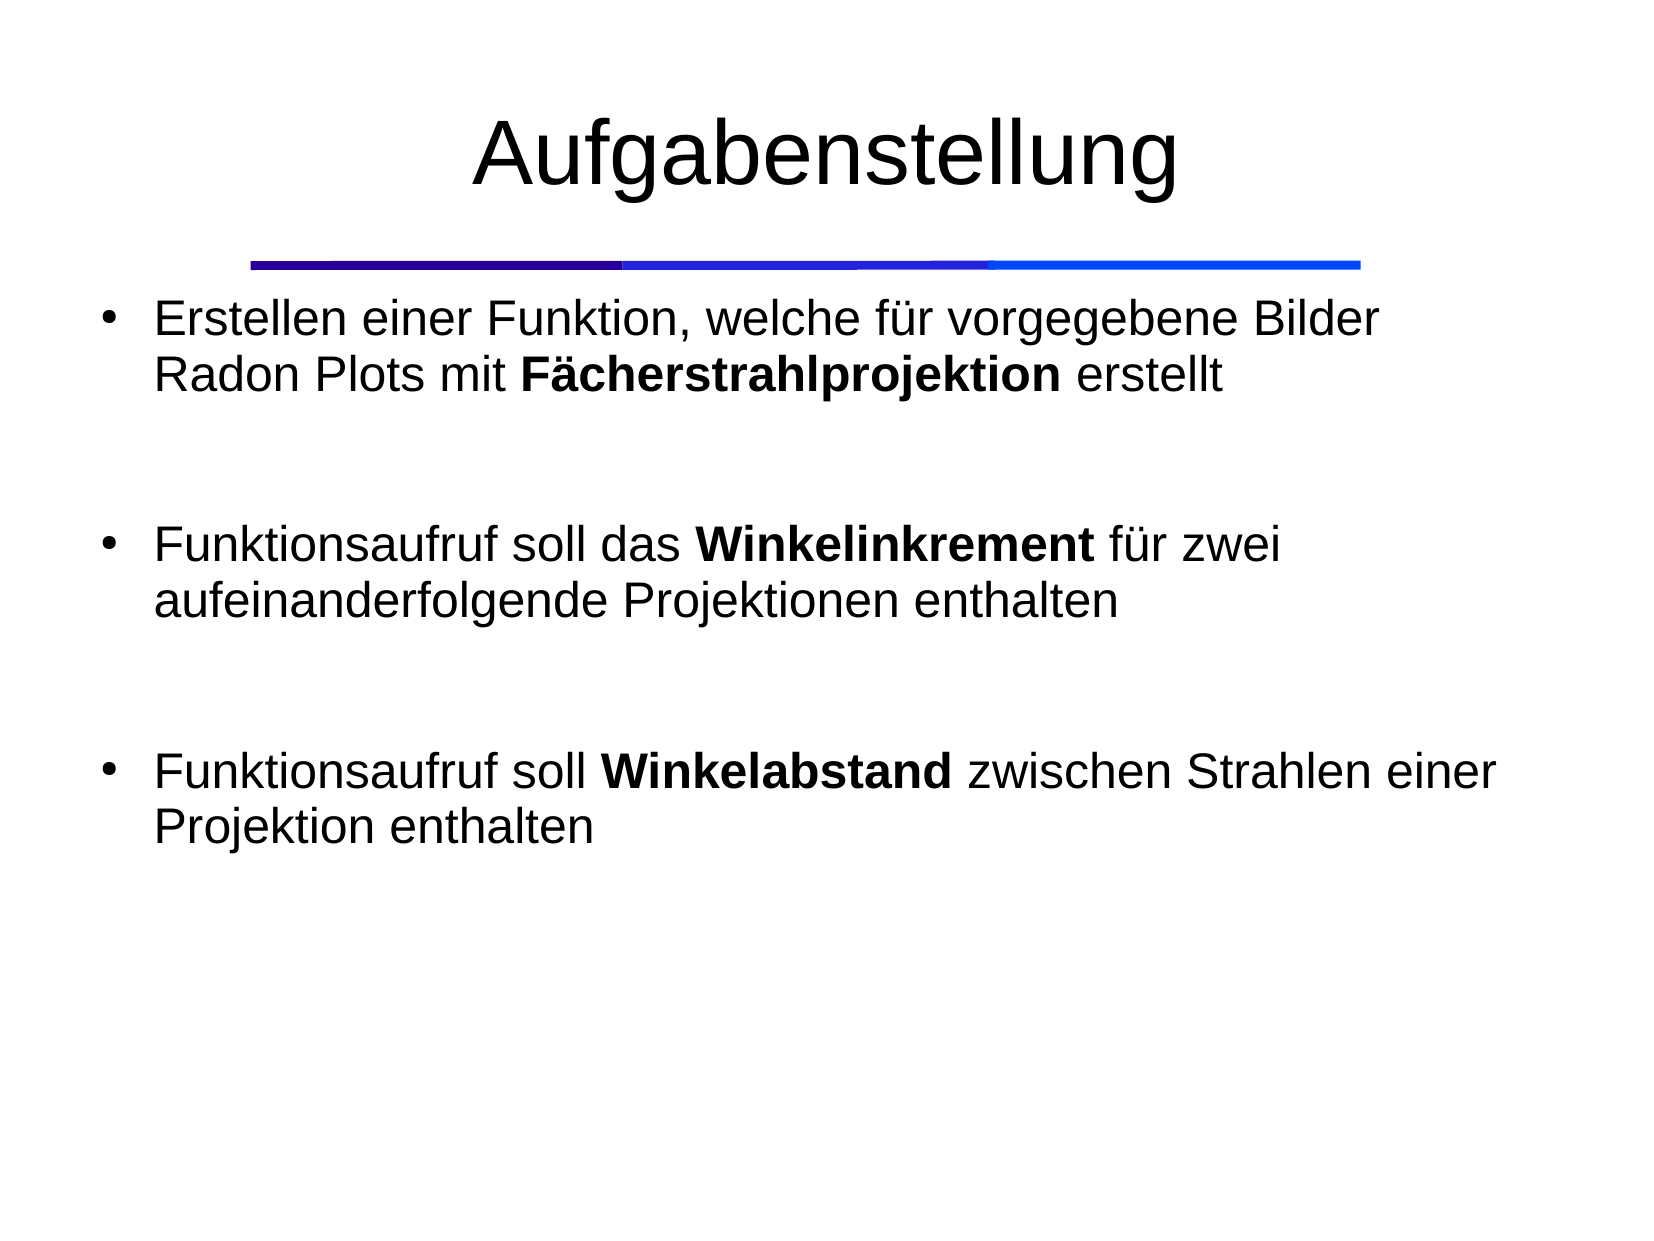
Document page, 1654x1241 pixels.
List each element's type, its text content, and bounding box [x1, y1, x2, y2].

list Erstellen einer Funktion, welche für vorgegebene Bilder Radon Plots mit Fächerstrahlprojektion erstellt Funktionsaufruf soll das Winkelinkrement für zwei aufeinanderfolgende Projektionen enthalten Funktionsaufruf soll Winkelabstand zwischen Strahlen einer Projektion enthalten [82, 290, 1538, 1010]
title Aufgabenstellung [82, 49, 1571, 257]
